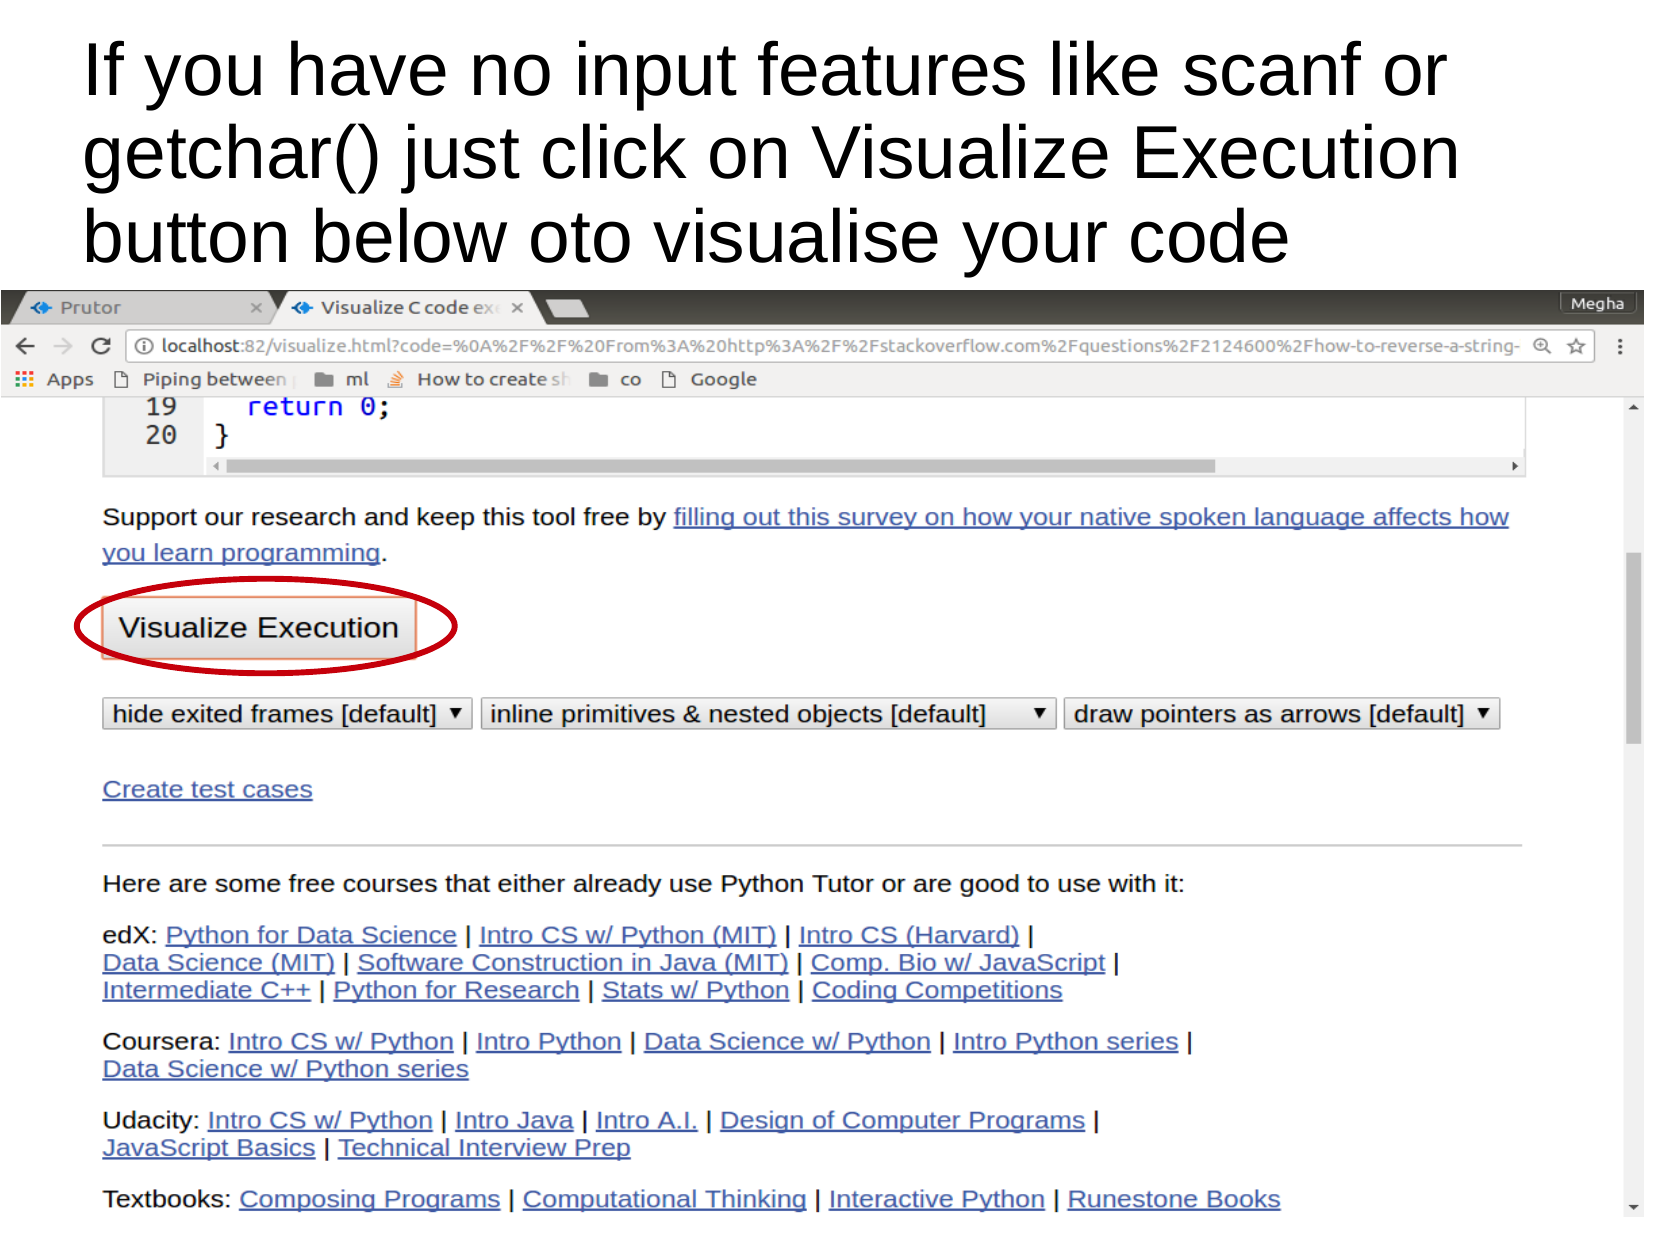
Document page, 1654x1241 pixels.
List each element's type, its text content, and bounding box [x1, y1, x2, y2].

title If you have no input features like scanf or getchar() just click on Visualize Execution button below oto visualise your code [82, 26, 1571, 279]
picture [1, 290, 1644, 1217]
